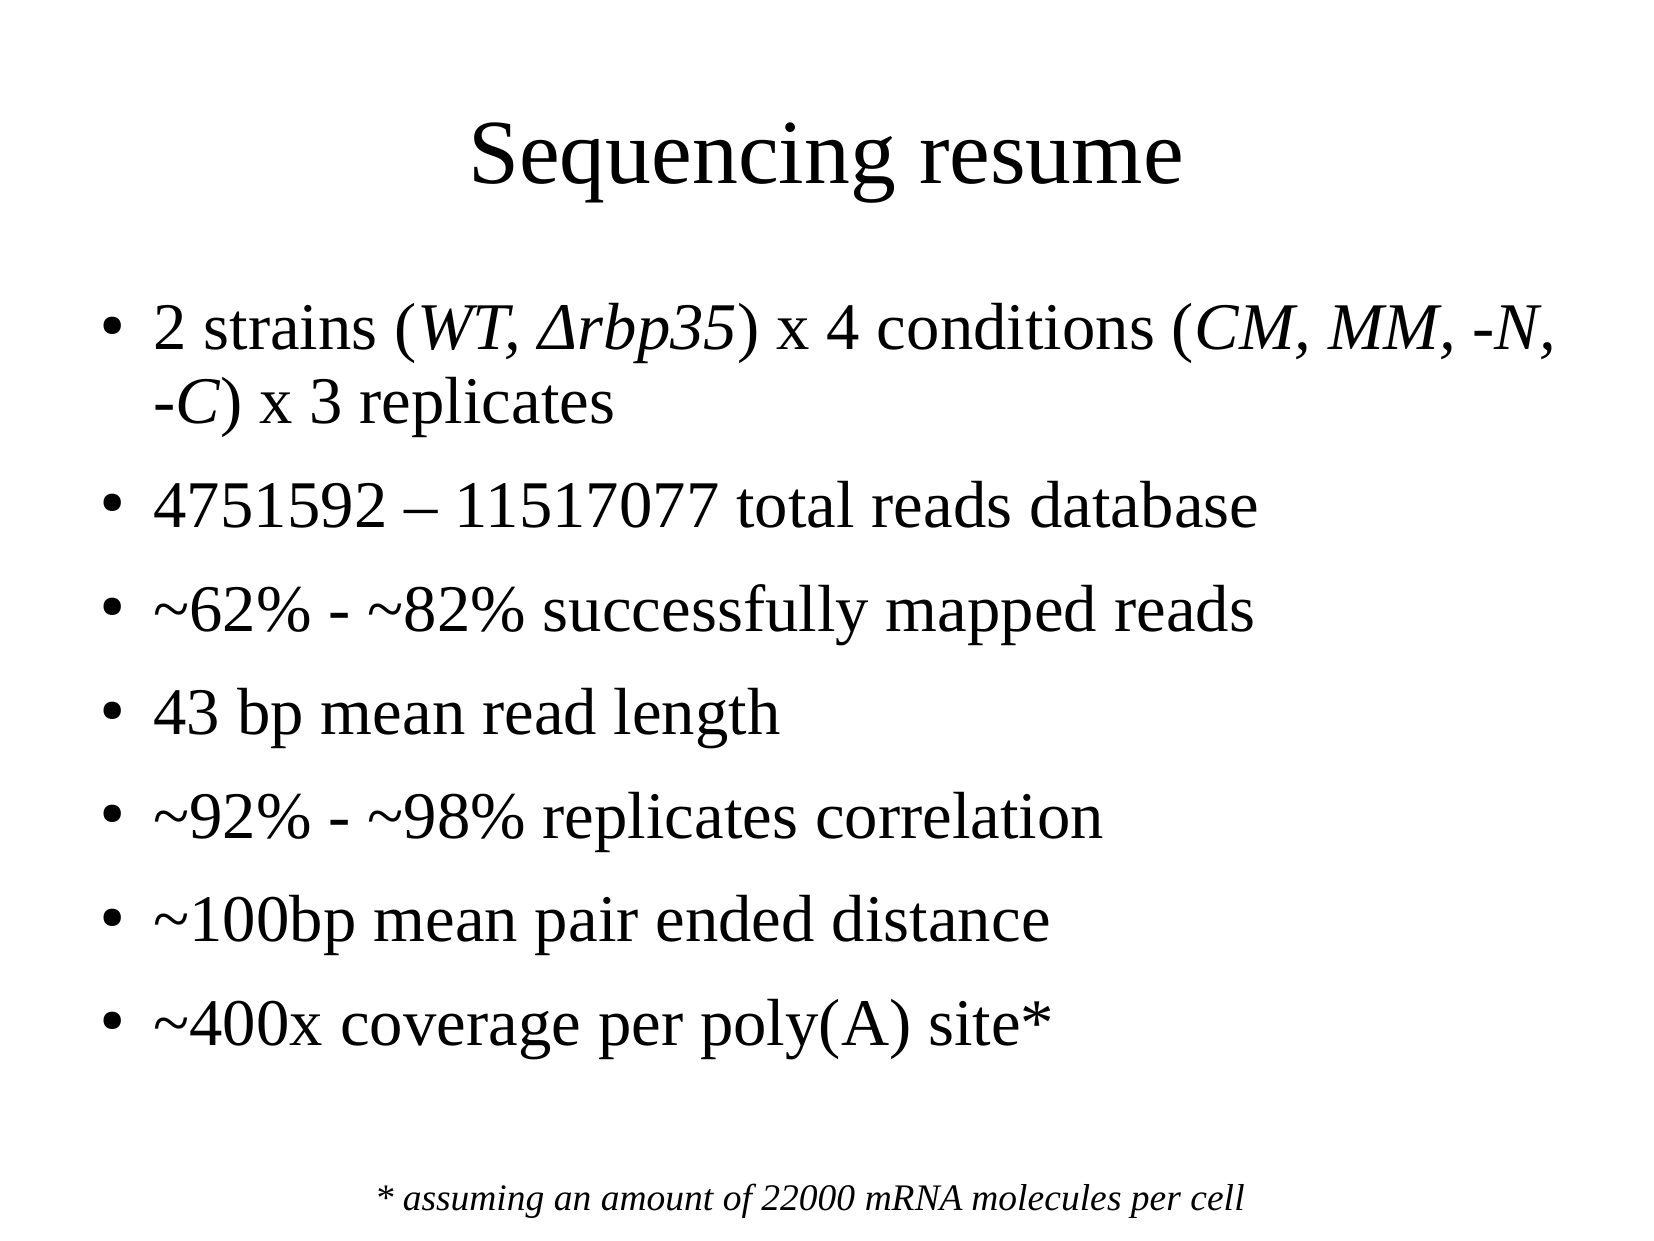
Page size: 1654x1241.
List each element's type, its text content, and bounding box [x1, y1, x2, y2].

title Sequencing resume [82, 49, 1571, 257]
text_box * assuming an amount of 22000 mRNA molecules per cell [360, 1170, 1261, 1227]
list 2 strains (WT, Δrbp35) x 4 conditions (CM, MM, -N, -C) x 3 replicates 4751592 – 11517077 total reads database ~62% - ~82% successfully mapped reads 43 bp mean read length ~92% - ~98% replicates correlation ~100bp mean pair ended distance ~400x coverage per poly(A) site* [82, 290, 1571, 1081]
